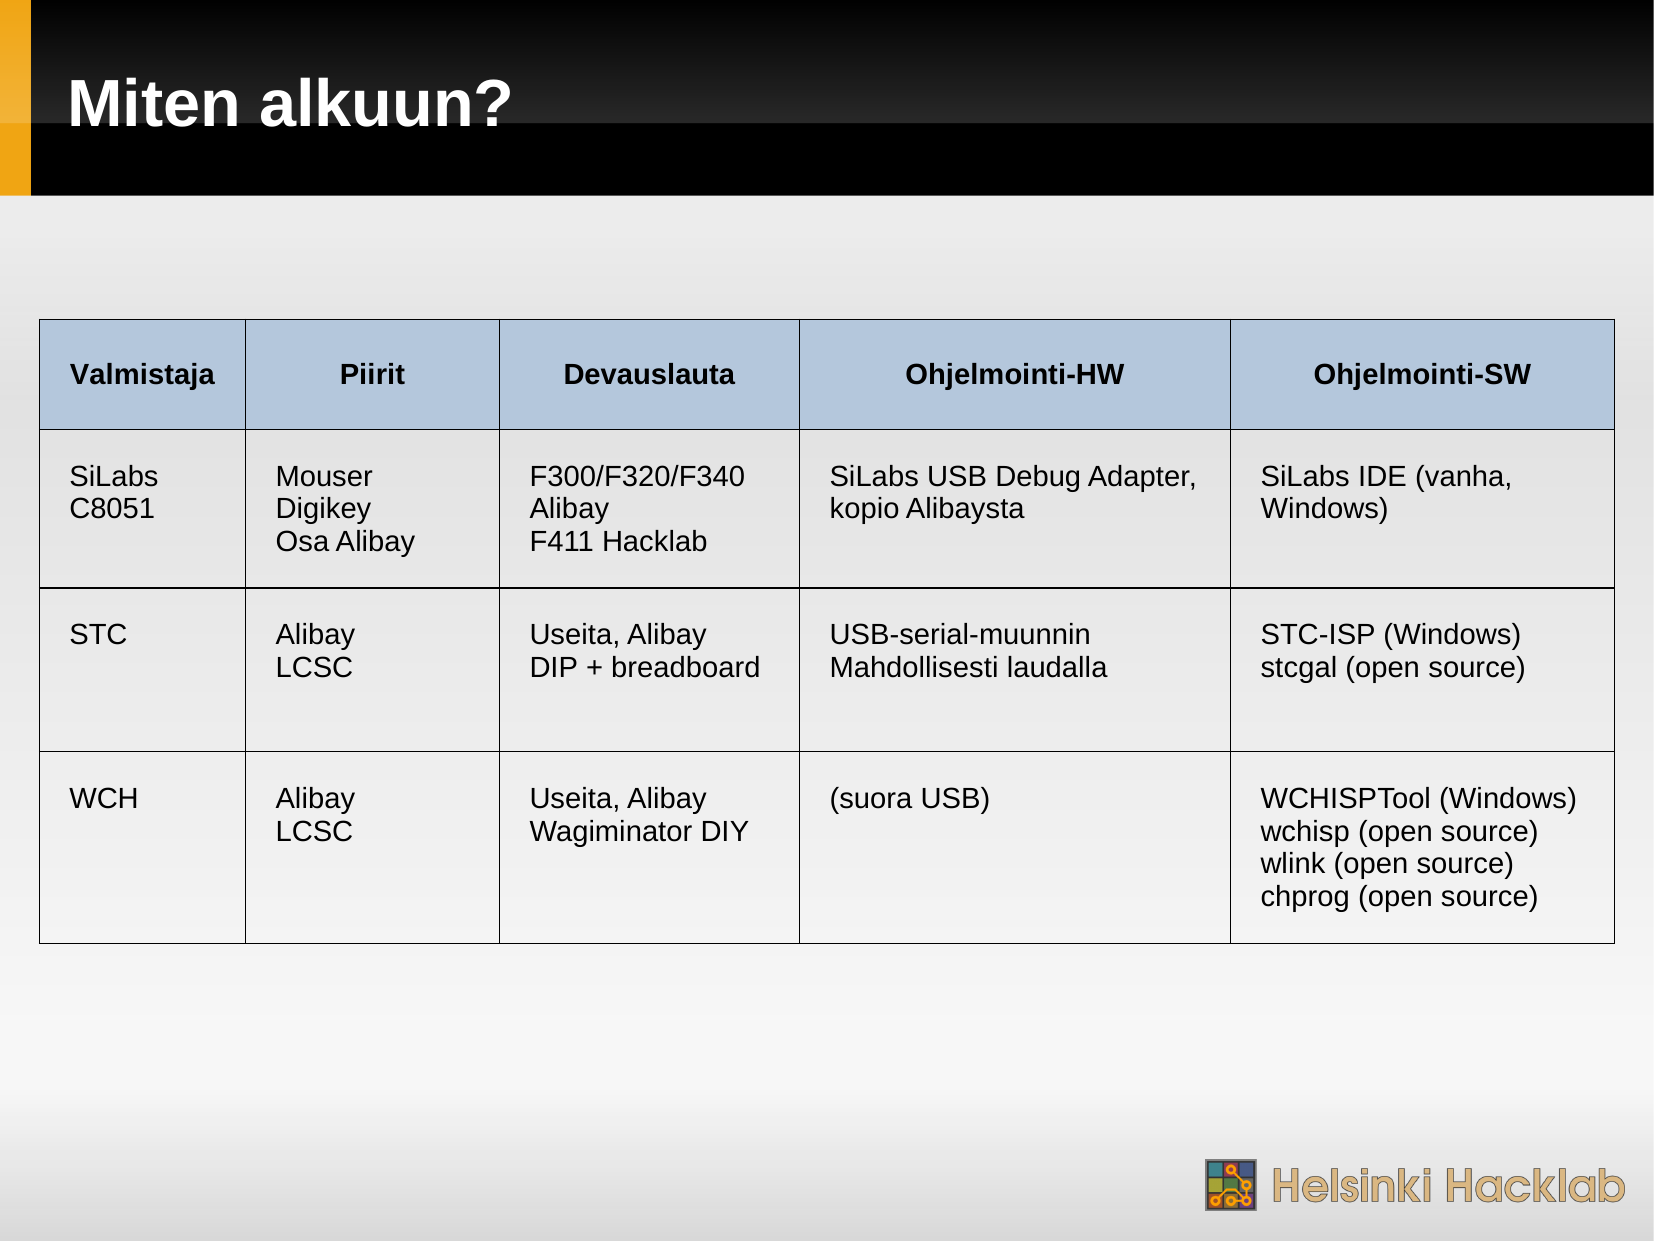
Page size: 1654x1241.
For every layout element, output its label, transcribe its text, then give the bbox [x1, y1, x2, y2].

table_cell USB-serial-muunnin Mahdollisesti laudalla [800, 589, 1230, 751]
table_cell Useita, Alibay Wagiminator DIY [500, 752, 799, 943]
table_cell Alibay LCSC [246, 589, 499, 751]
table_cell STC-ISP (Windows) stcgal (open source) [1231, 589, 1614, 751]
table_cell (suora USB) [800, 752, 1230, 943]
table_header Piirit [246, 320, 499, 429]
table_cell STC [40, 589, 245, 751]
table_header Valmistaja [40, 320, 245, 429]
table_cell Mouser Digikey Osa Alibay [246, 430, 499, 587]
table_header Ohjelmointi-HW [800, 320, 1230, 429]
table_cell SiLabs C8051 [40, 430, 245, 587]
table_cell F300/F320/F340 Alibay F411 Hacklab [500, 430, 799, 587]
table_header Devauslauta [500, 320, 799, 429]
picture [0, 0, 1654, 1241]
table_cell WCHISPTool (Windows) wchisp (open source) wlink (open source) chprog (open source) [1231, 752, 1614, 943]
table_header Ohjelmointi-SW [1231, 320, 1614, 429]
table_cell Alibay LCSC [246, 752, 499, 943]
title Miten alkuun? [67, 0, 1556, 208]
table_cell Useita, Alibay DIP + breadboard [500, 589, 799, 751]
table_cell WCH [40, 752, 245, 943]
table_cell SiLabs IDE (vanha, Windows) [1231, 430, 1614, 587]
table_cell SiLabs USB Debug Adapter, kopio Alibaysta [800, 430, 1230, 587]
